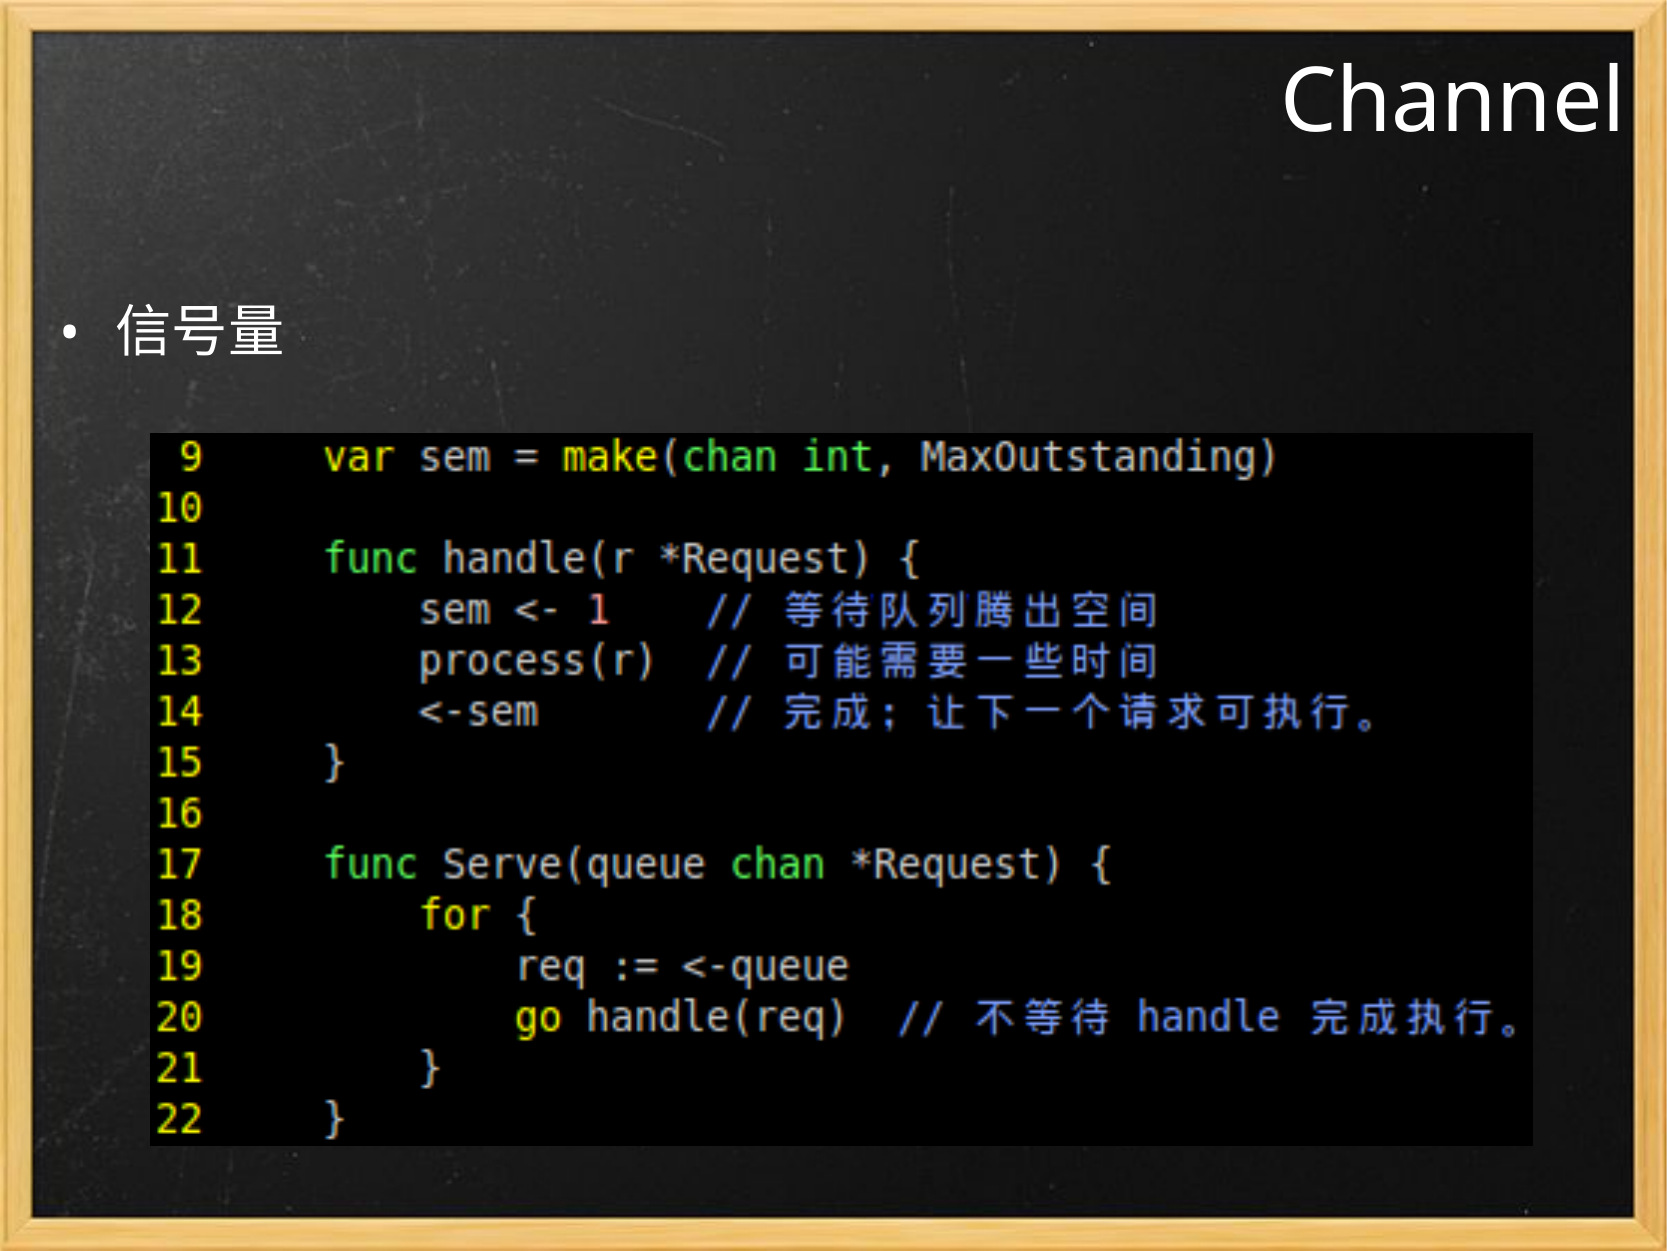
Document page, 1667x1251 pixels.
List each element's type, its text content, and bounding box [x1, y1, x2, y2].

title Channel [40, 50, 1627, 201]
picture [0, 0, 1667, 1251]
list 信号量 [40, 300, 1627, 1201]
